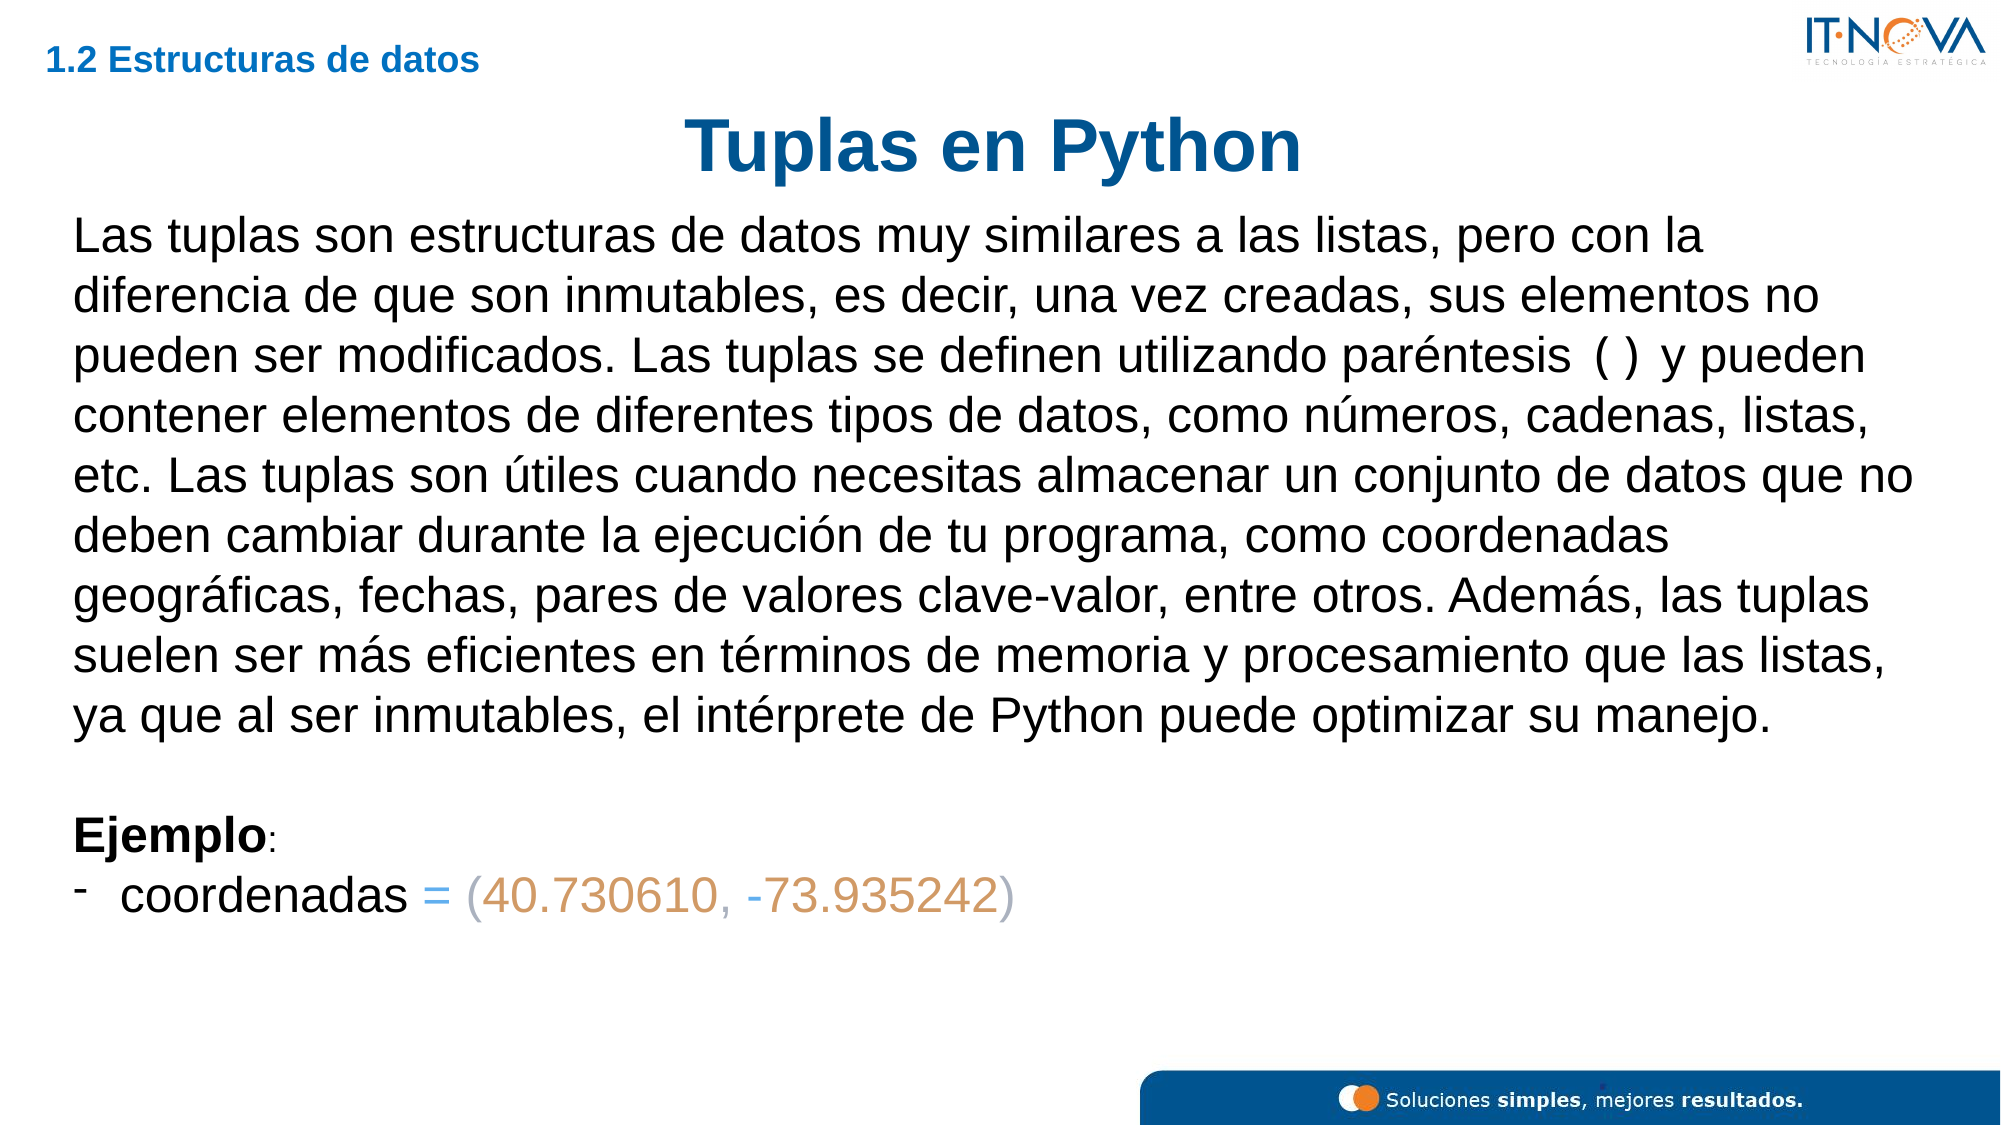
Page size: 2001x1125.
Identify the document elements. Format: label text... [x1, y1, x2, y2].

text_box Las tuplas son estructuras de datos muy similares a las listas, pero con la diferencia de que son inmutables, es decir, una vez creadas, sus elementos no pueden ser modificados. Las tuplas se definen utilizando paréntesis () y pueden contener elementos de diferentes tipos de datos, como números, cadenas, listas, etc. Las tuplas son útiles cuando necesitas almacenar un conjunto de datos que no deben cambiar durante la ejecución de tu programa, como coordenadas geográficas, fechas, pares de valores clave-valor, entre otros. Además, las tuplas suelen ser más eficientes en términos de memoria y procesamiento que las listas, ya que al ser inmutables, el intérprete de Python puede optimizar su manejo. Ejemplo: coordenadas = (40.730610, -73.935242) [57, 195, 1948, 938]
text_box Tuplas en Python [669, 88, 1336, 195]
text_box 1.2 Estructuras de datos [30, 27, 548, 89]
